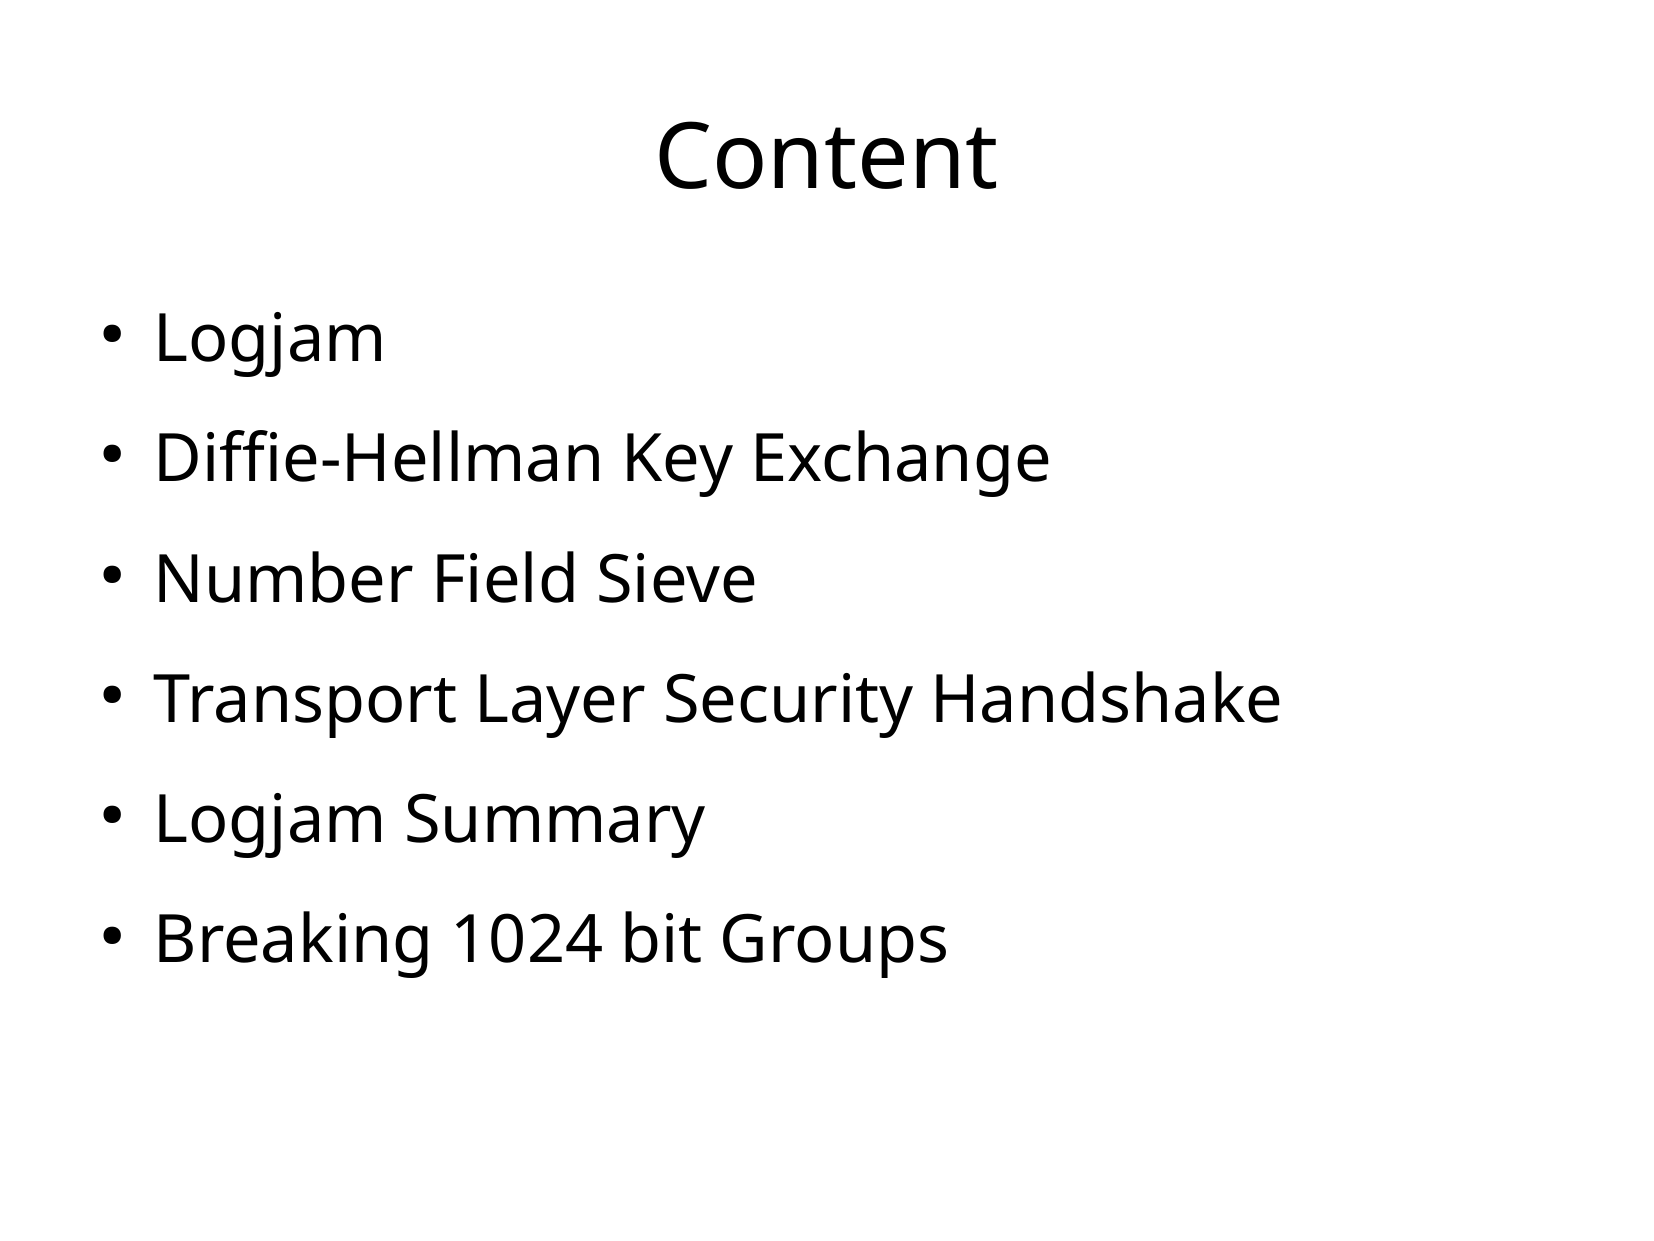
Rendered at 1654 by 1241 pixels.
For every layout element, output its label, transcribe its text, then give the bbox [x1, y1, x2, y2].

title Content [82, 49, 1571, 257]
list Logjam Diffie-Hellman Key Exchange Number Field Sieve Transport Layer Security Handshake Logjam Summary Breaking 1024 bit Groups [82, 290, 1571, 1109]
